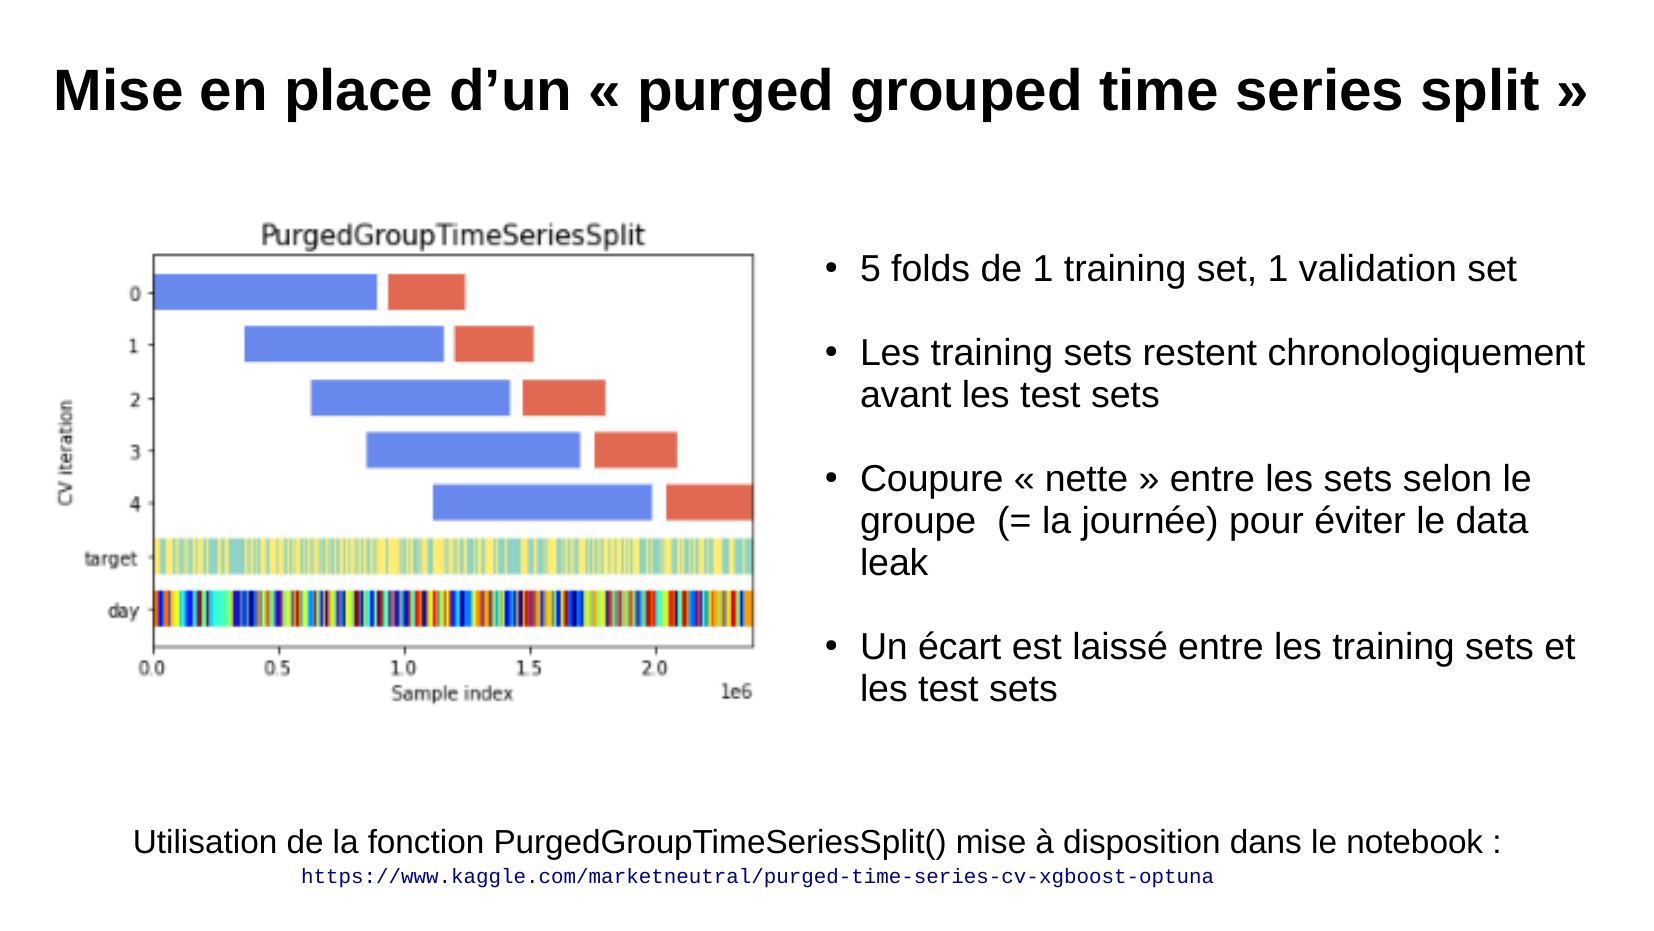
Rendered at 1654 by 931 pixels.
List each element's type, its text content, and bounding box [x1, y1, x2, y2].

text_box 5 folds de 1 training set, 1 validation set Les training sets restent chronologiquement avant les test sets Coupure « nette » entre les sets selon le groupe (= la journée) pour éviter le data leak Un écart est laissé entre les training sets et les test sets [809, 240, 1607, 802]
text_box Mise en place d’un « purged grouped time series split » [39, 50, 1606, 130]
text_box Utilisation de la fonction PurgedGroupTimeSeriesSplit() mise à disposition dans le notebook : [118, 816, 1520, 869]
text_box https://www.kaggle.com/marketneutral/purged-time-series-cv-xgboost-optuna [286, 869, 1229, 898]
picture [23, 205, 815, 715]
